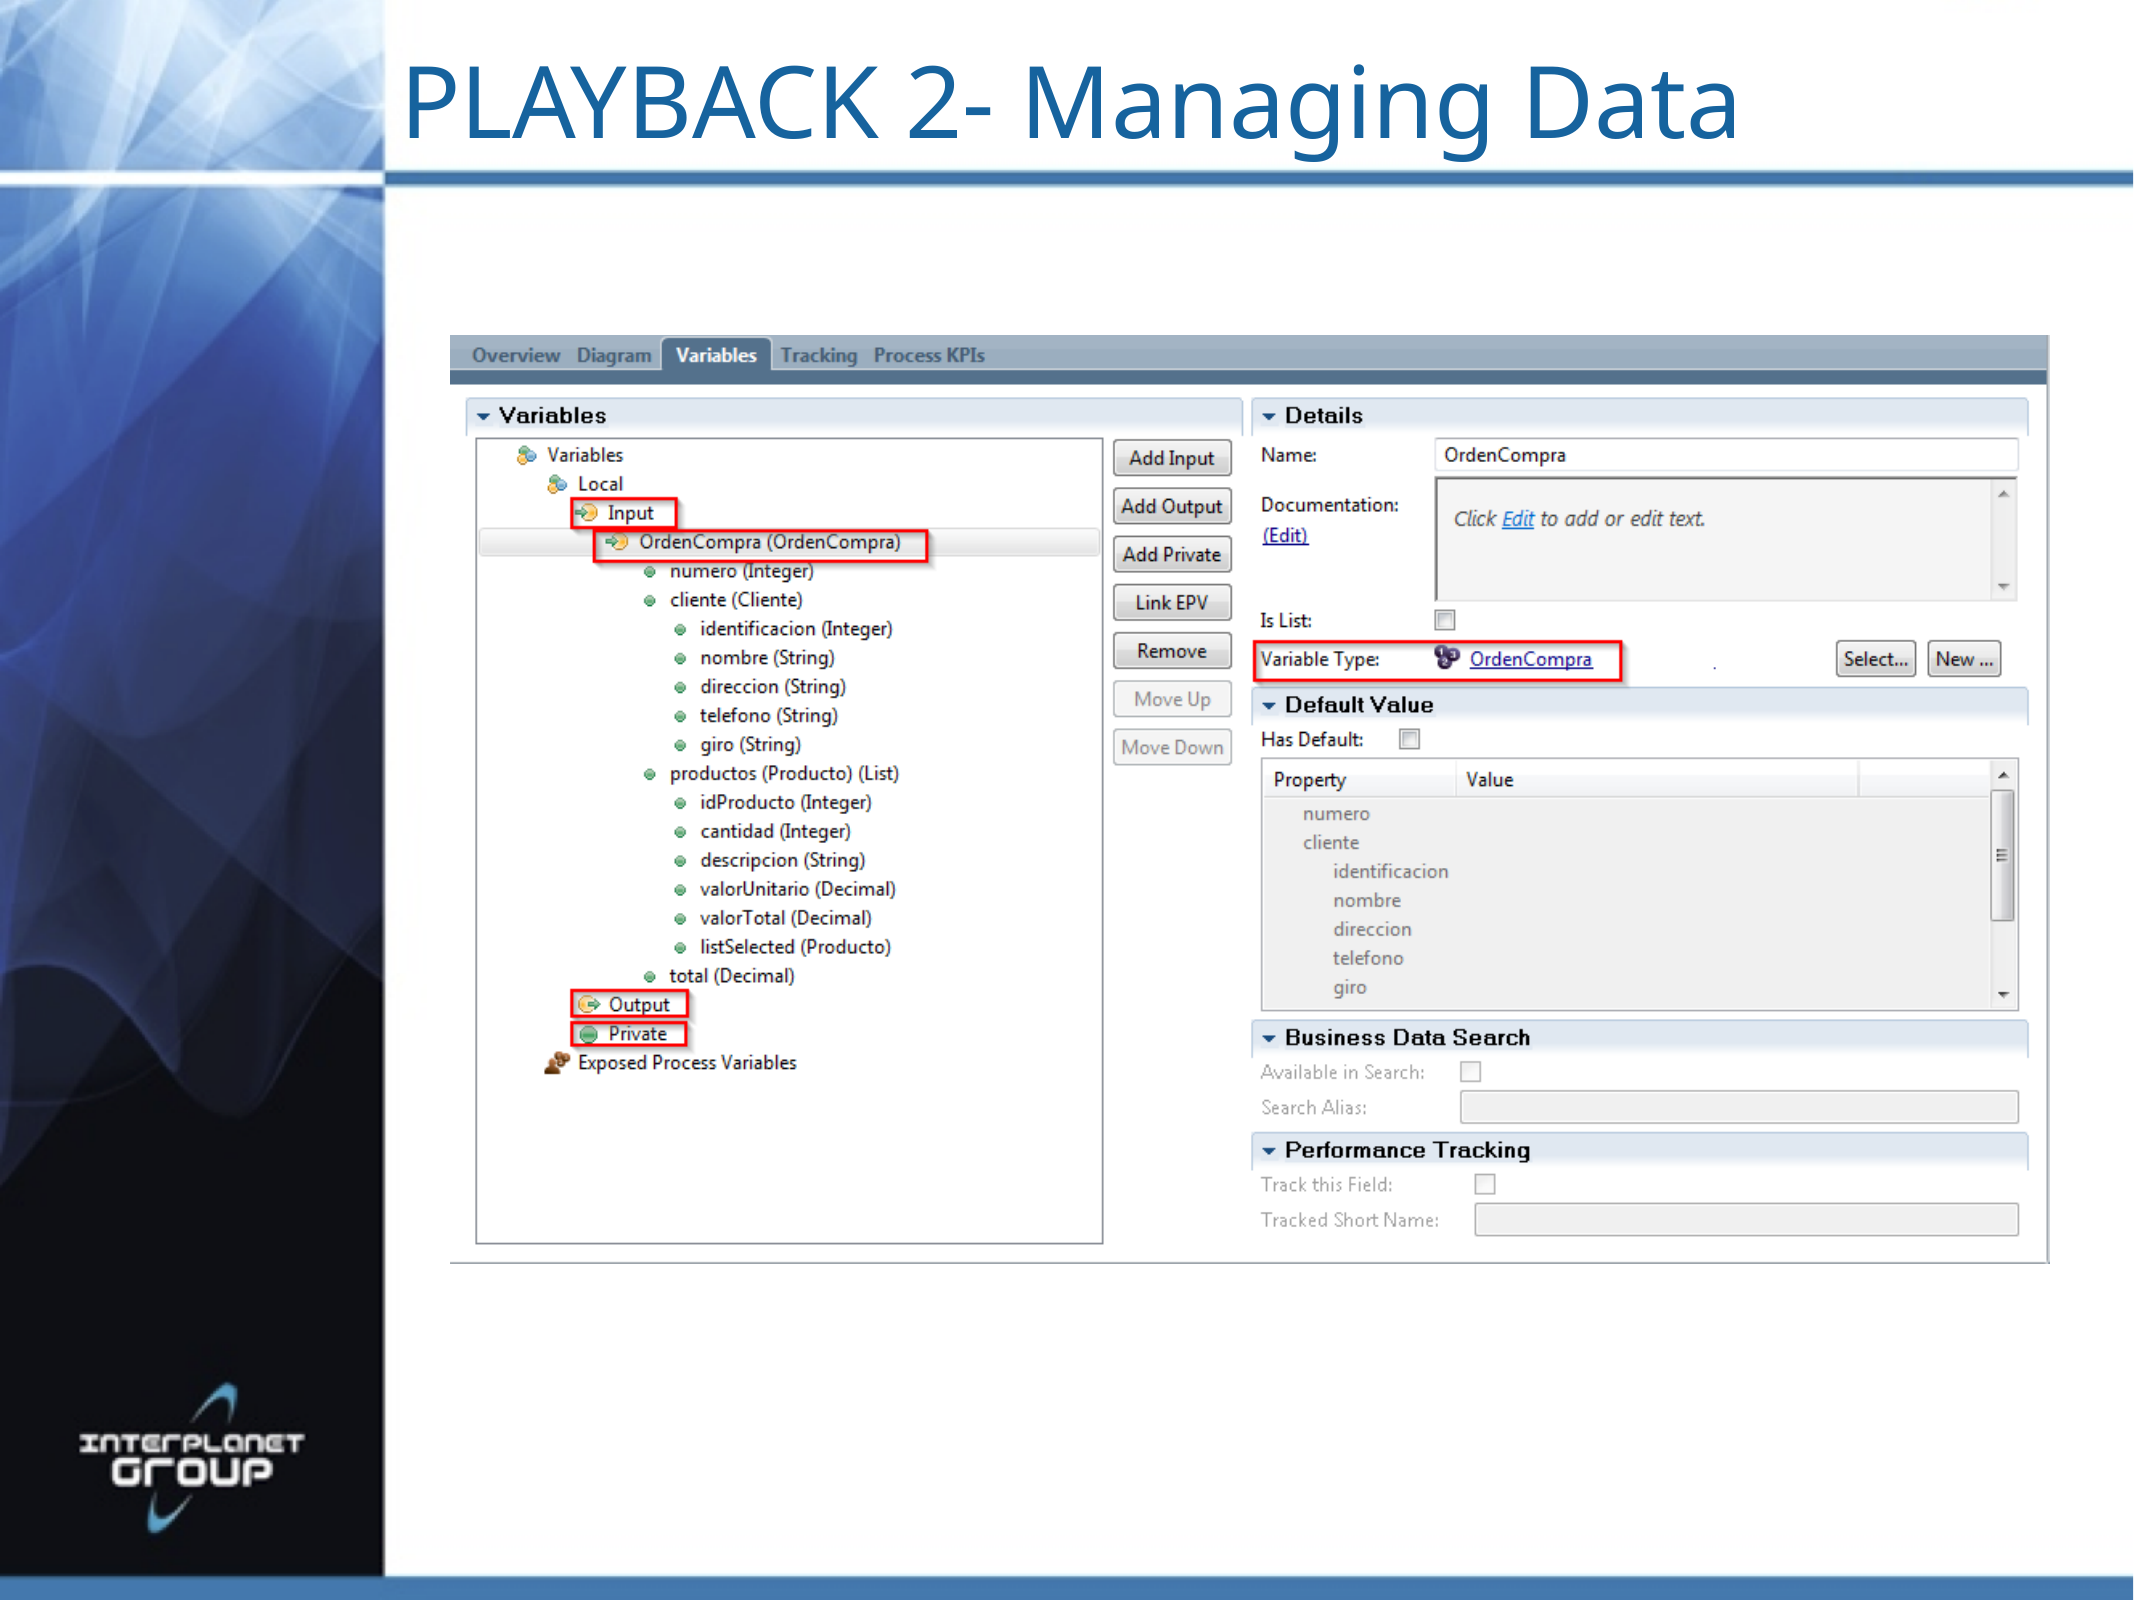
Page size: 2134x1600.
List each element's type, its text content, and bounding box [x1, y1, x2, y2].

title PLAYBACK 2- Managing Data [391, 0, 2134, 201]
picture [0, 0, 2134, 1600]
